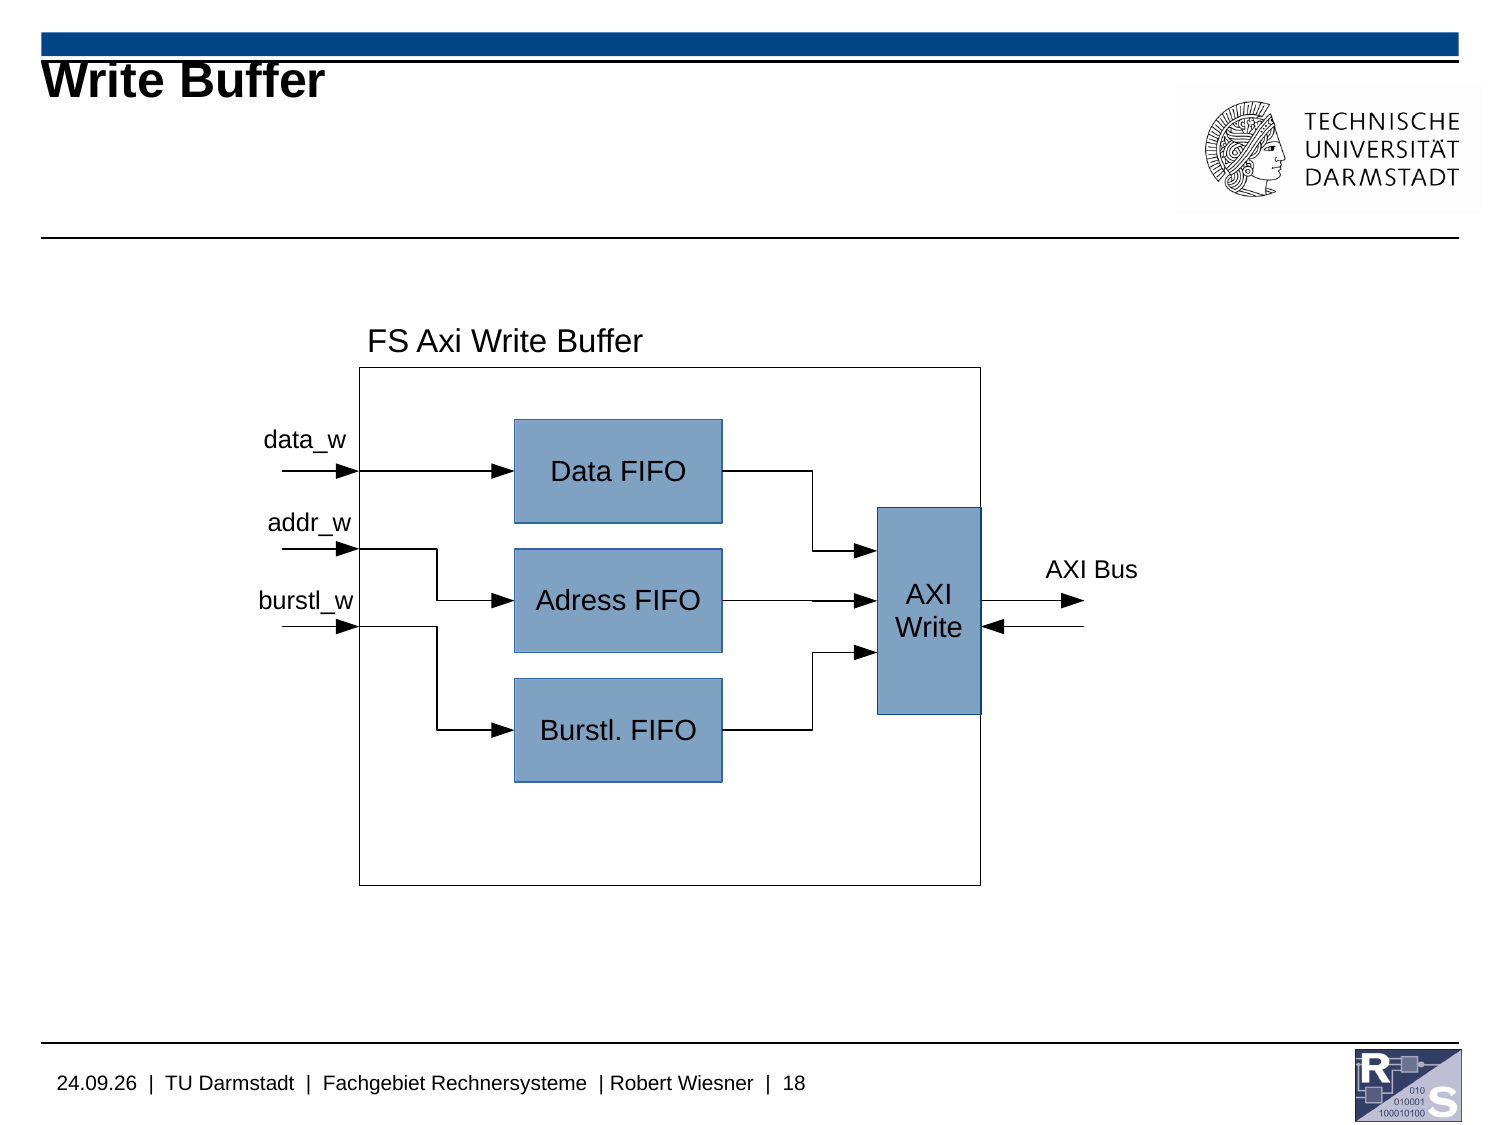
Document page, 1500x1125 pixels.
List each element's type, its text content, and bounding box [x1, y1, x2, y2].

picture [203, 263, 1293, 1032]
title Write Buffer [41, 32, 1131, 183]
picture [1355, 1049, 1462, 1122]
